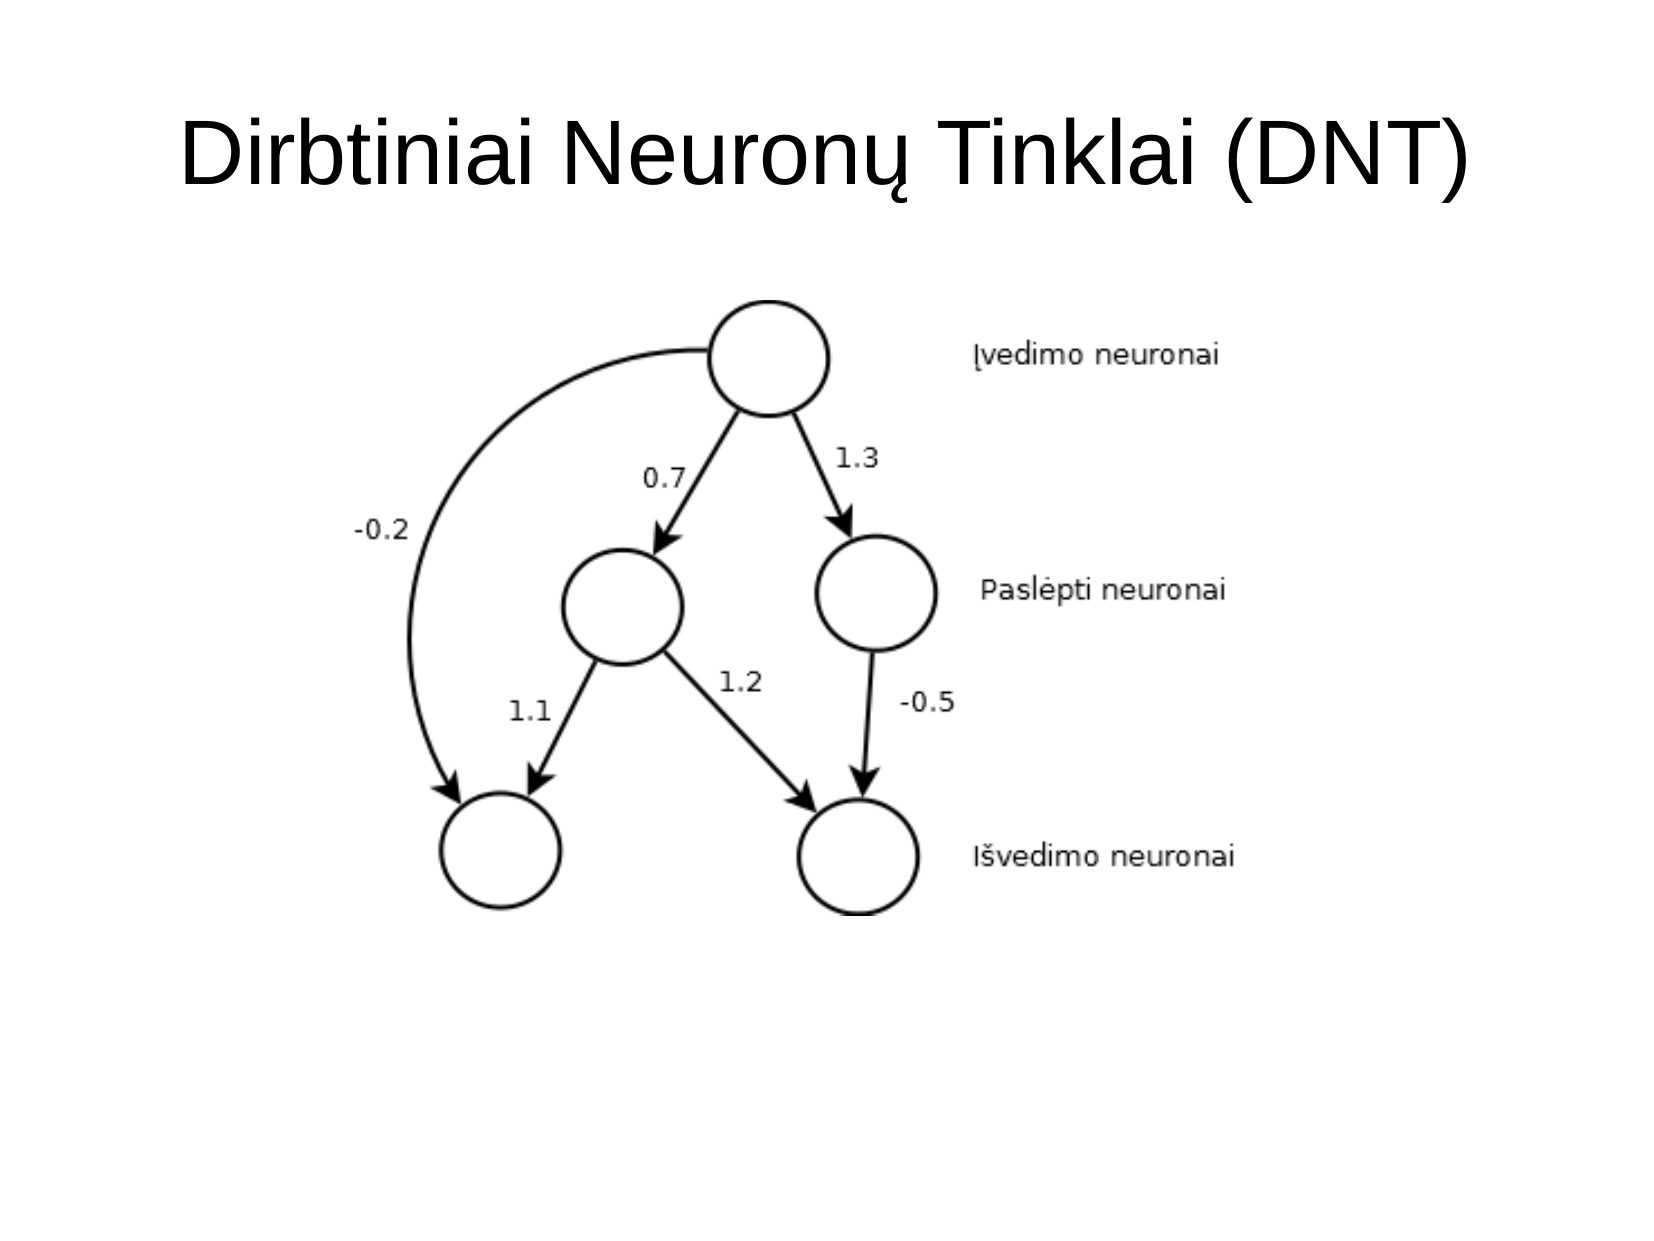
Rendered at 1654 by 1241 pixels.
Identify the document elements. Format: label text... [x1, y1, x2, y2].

title Dirbtiniai Neuronų Tinklai (DNT) [82, 49, 1571, 257]
picture [354, 300, 1238, 916]
